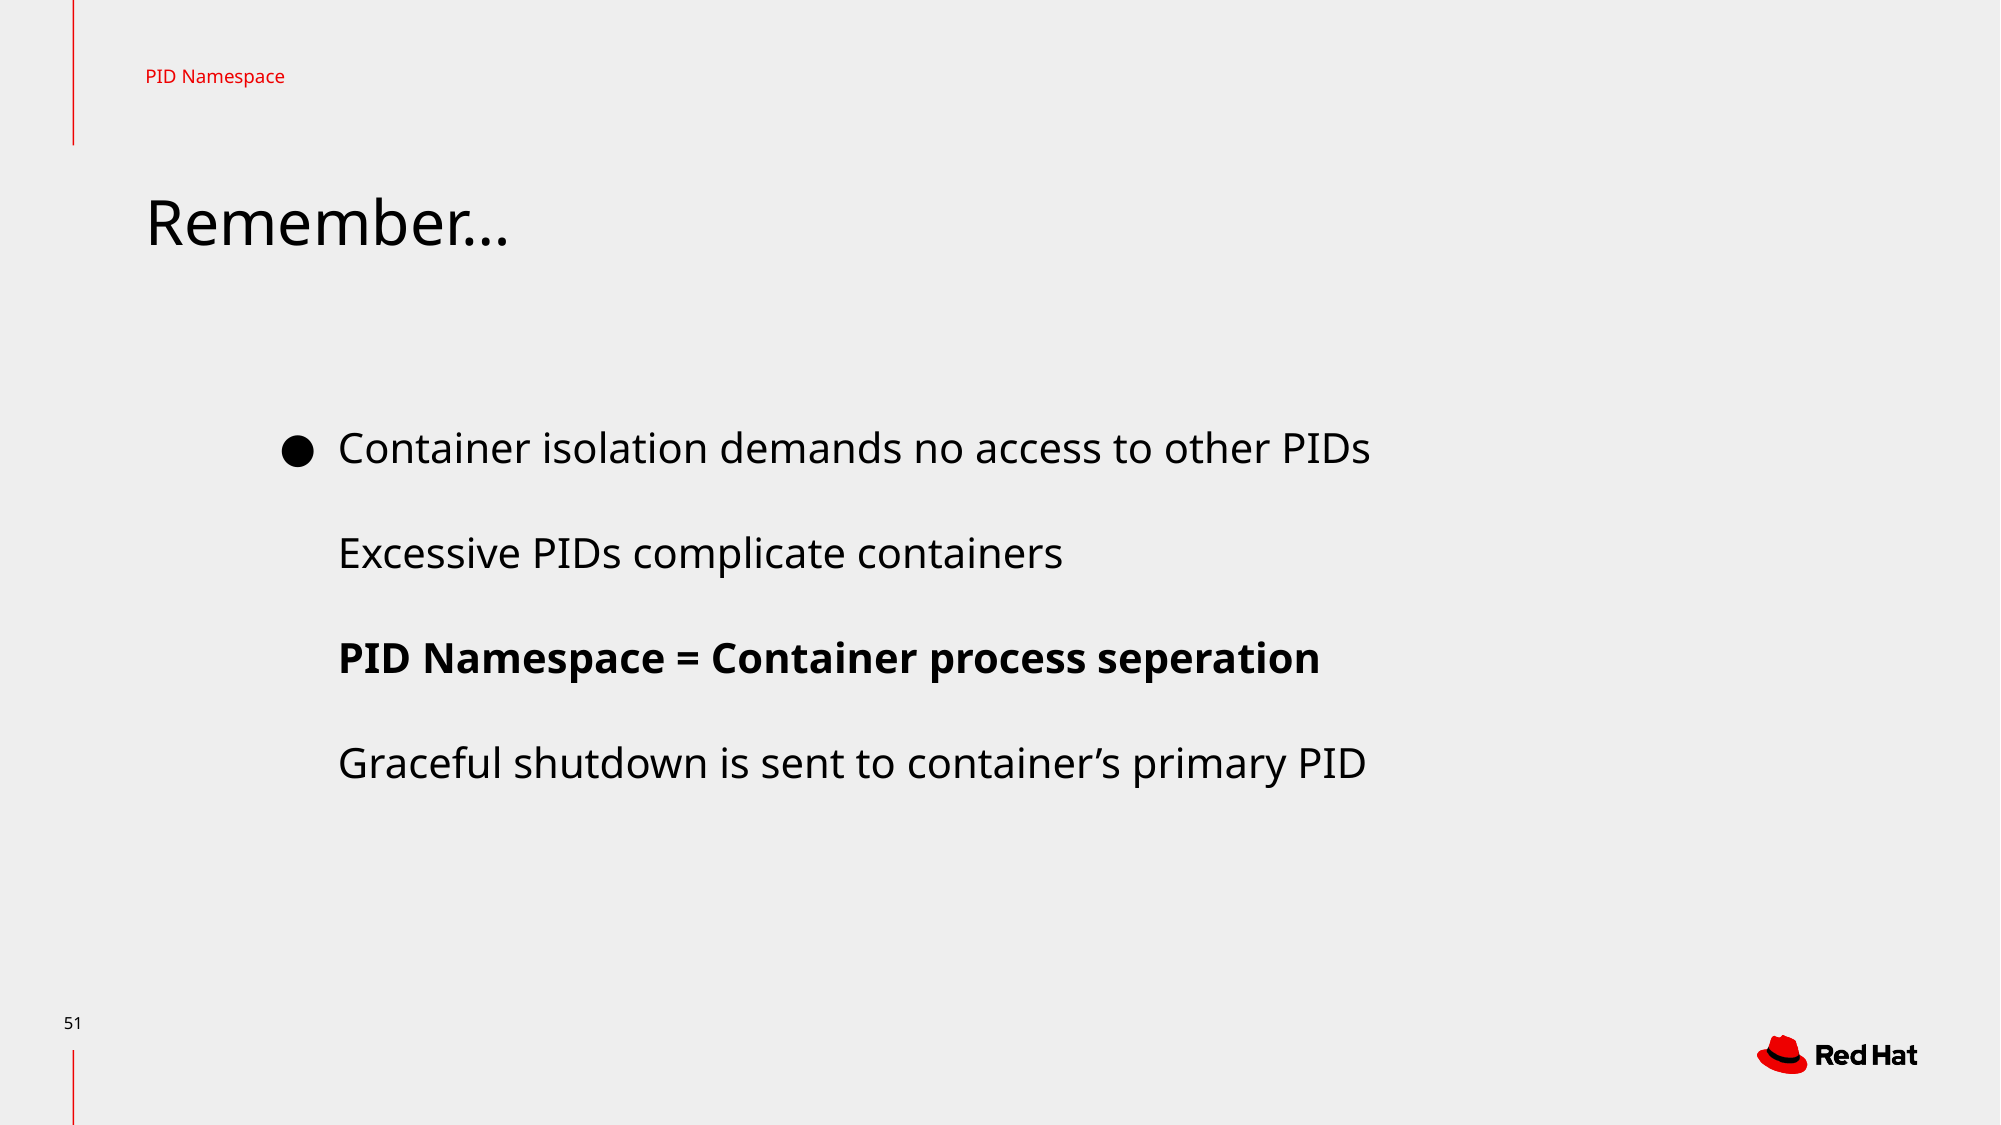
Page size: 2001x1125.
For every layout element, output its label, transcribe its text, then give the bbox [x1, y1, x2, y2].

slide_number <number> [13, 1012, 134, 1036]
picture [1757, 1035, 1918, 1074]
title Container isolation demands no access to other PIDs Excessive PIDs complicate containers PID Namespace = Container process seperation Graceful shutdown is sent to container’s primary PID [262, 366, 1832, 902]
title Remember… [73, 156, 1713, 269]
subtitle PID Namespace [73, 9, 919, 143]
